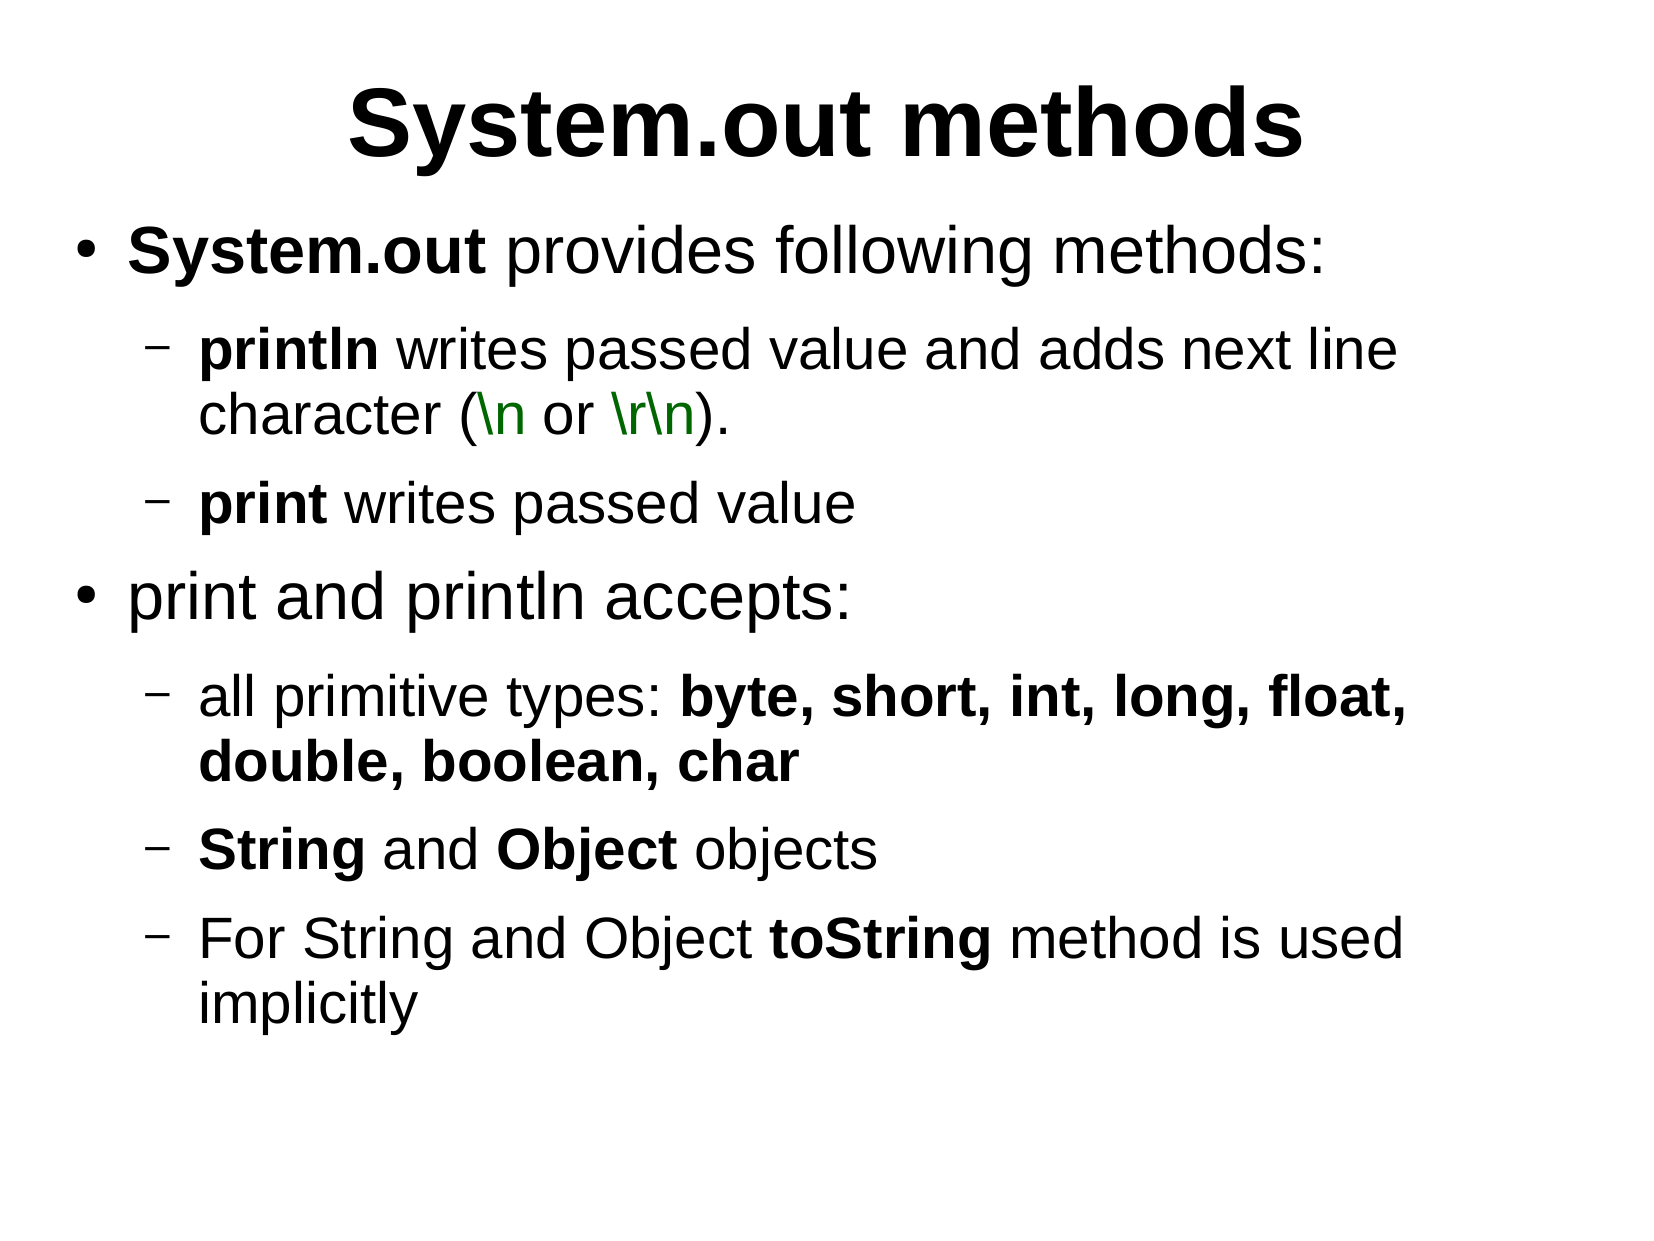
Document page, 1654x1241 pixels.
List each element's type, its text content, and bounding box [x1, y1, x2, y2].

list System.out provides following methods: println writes passed value and adds next line character (\n or \r\n). print writes passed value print and println accepts: all primitive types: byte, short, int, long, float, double, boolean, char String and Object objects For String and Object toString method is used implicitly [56, 212, 1512, 1173]
title System.out methods [82, 67, 1571, 177]
